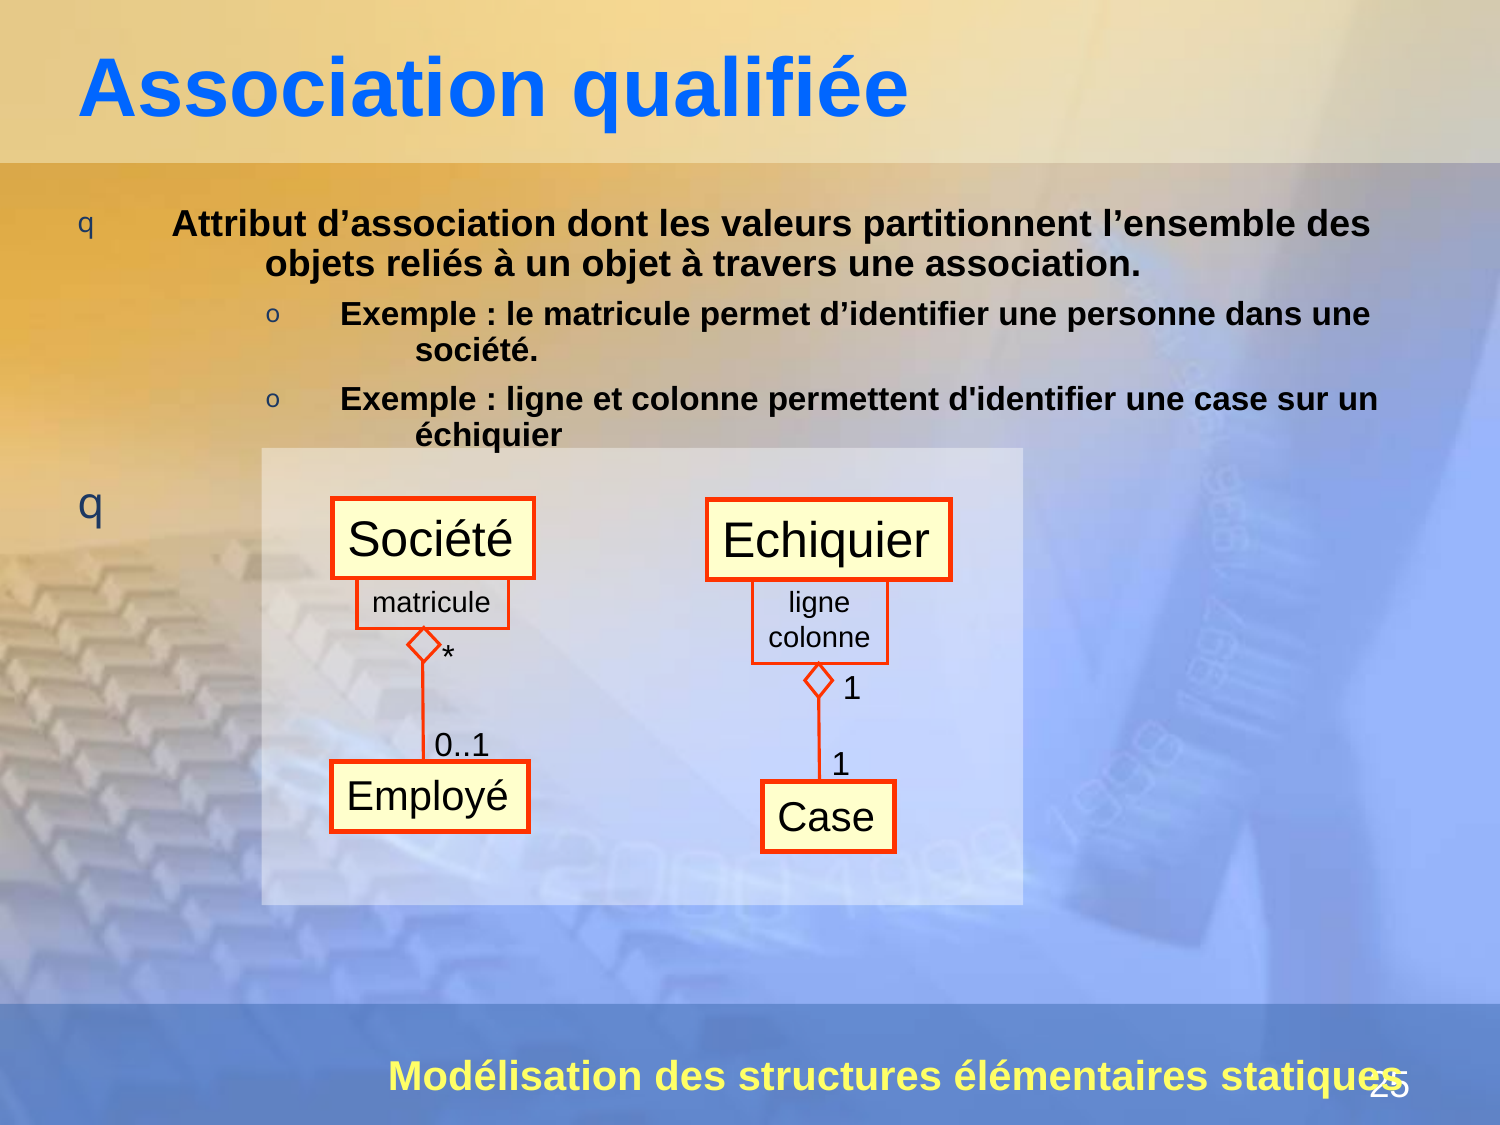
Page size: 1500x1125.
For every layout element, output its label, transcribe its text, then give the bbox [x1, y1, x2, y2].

list Attribut d’association dont les valeurs partitionnent l’ensemble des objets reliés à un objet à travers une association. Exemple : le matricule permet d’identifier une personne dans une société. Exemple : ligne et colonne permettent d'identifier une case sur un échiquier [62, 196, 1470, 474]
text_box * [426, 627, 471, 683]
text_box 1 [827, 658, 877, 714]
text_box matricule [357, 580, 509, 629]
text_box Case [762, 781, 895, 852]
text_box Echiquier [707, 499, 951, 580]
text_box 1 [816, 734, 866, 791]
text_box ligne colonne [752, 582, 888, 664]
text_box Modélisation des structures élémentaires statiques [388, 1049, 1404, 1099]
text_box [262, 474, 1023, 905]
text_box 0..1 [419, 715, 506, 771]
text_box Employé [331, 761, 529, 832]
text_box Société [332, 498, 535, 579]
title Association qualifiée [62, 37, 1469, 143]
